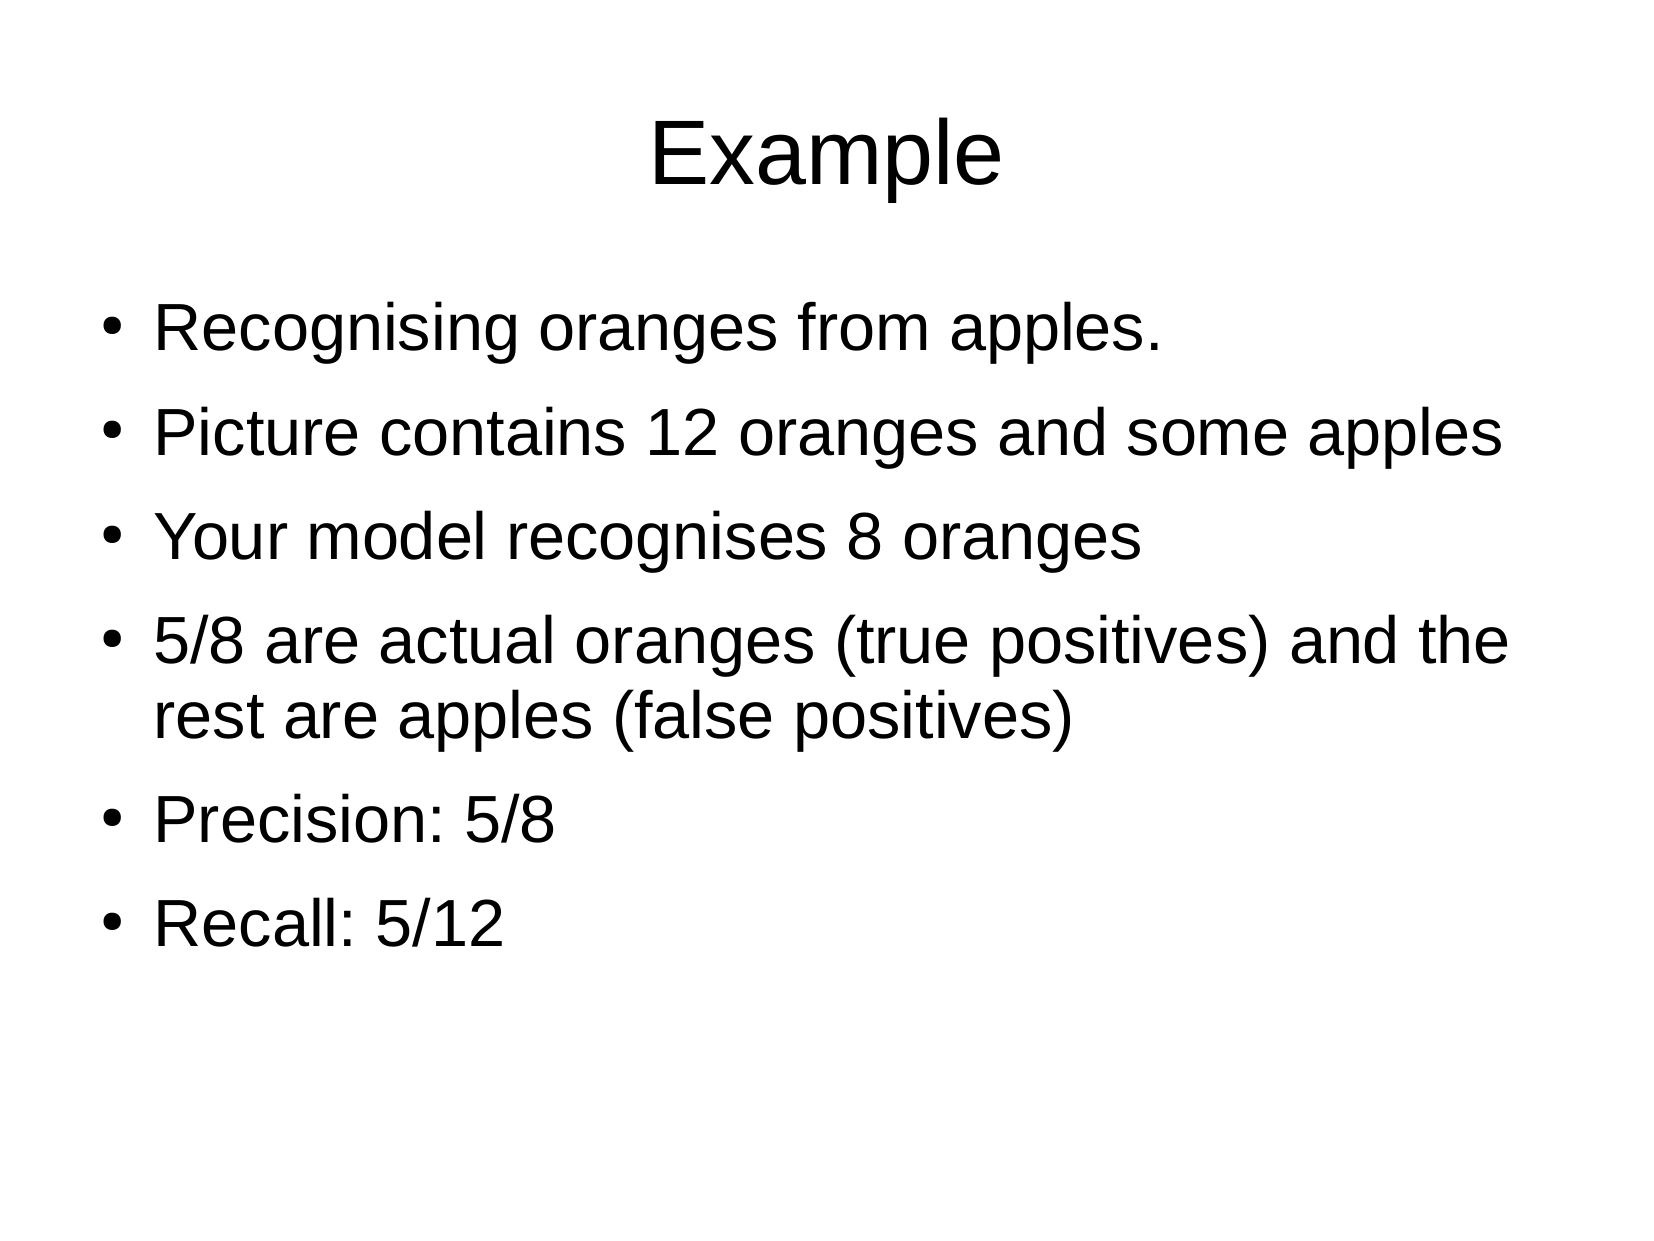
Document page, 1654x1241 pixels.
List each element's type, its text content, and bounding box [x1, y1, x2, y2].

list Recognising oranges from apples. Picture contains 12 oranges and some apples Your model recognises 8 oranges 5/8 are actual oranges (true positives) and the rest are apples (false positives) Precision: 5/8 Recall: 5/12 [82, 290, 1571, 1010]
title Example [82, 49, 1571, 257]
